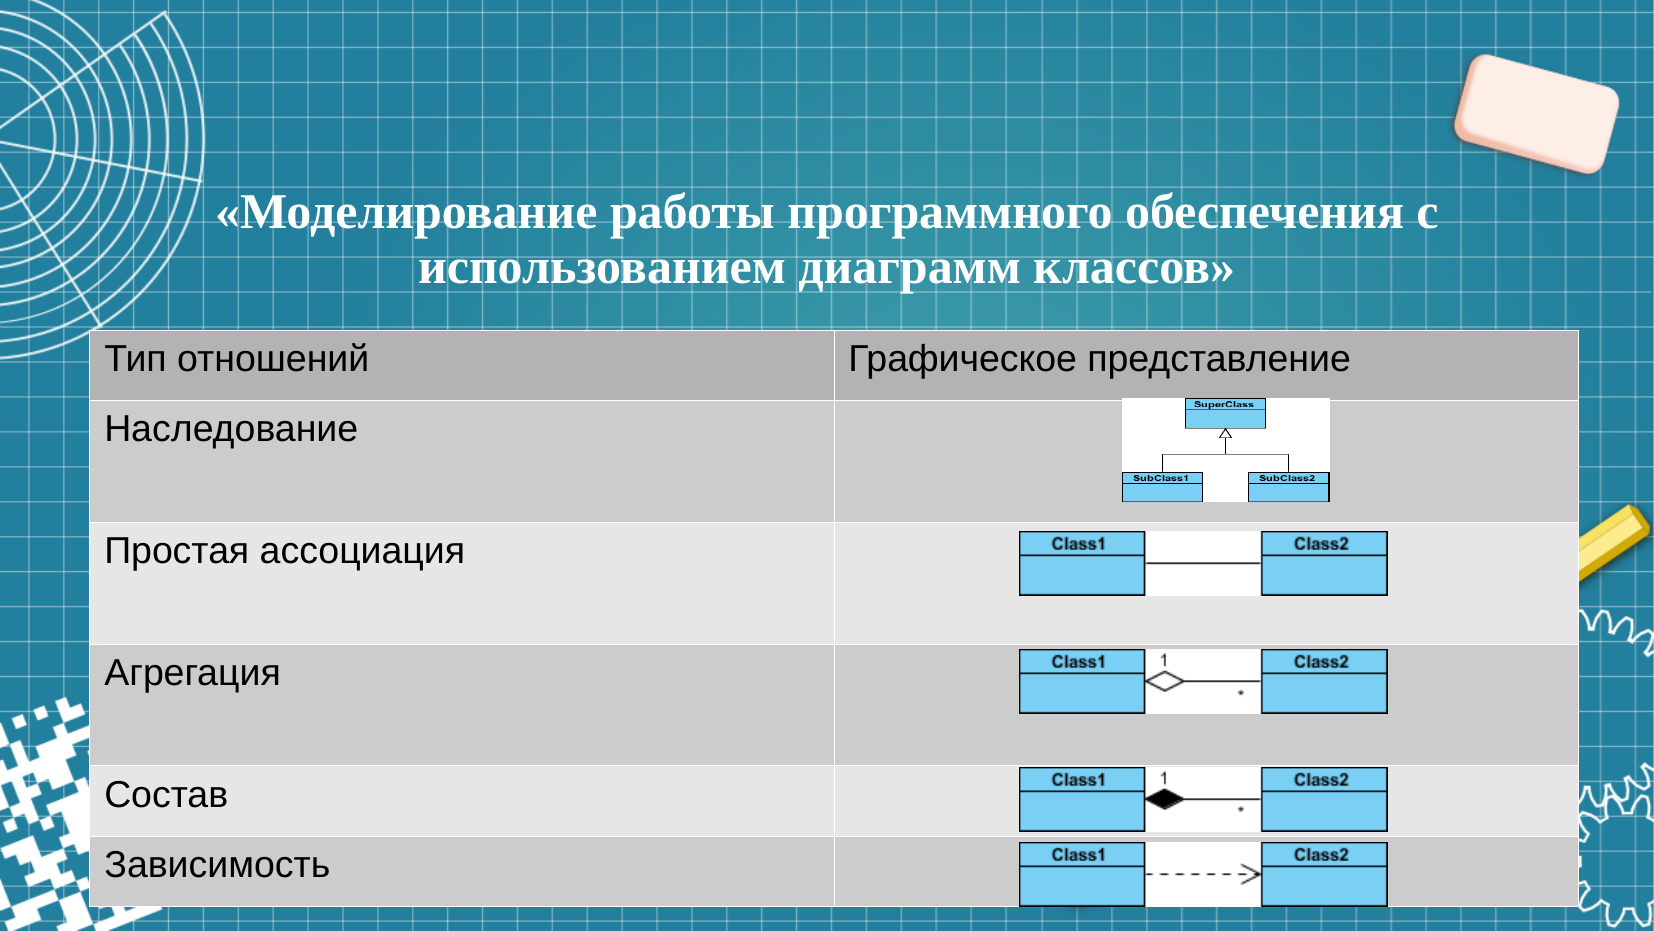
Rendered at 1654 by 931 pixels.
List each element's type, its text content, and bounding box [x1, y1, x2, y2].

picture [0, 0, 1654, 931]
table_cell [835, 401, 1578, 522]
table_cell [835, 837, 1578, 906]
title «Моделирование работы программного обеспечения с использованием диаграмм классов» [82, 132, 1571, 346]
table_cell Наследование [90, 401, 834, 522]
table_cell Зависимость [90, 837, 834, 906]
table_header Тип отношений [90, 331, 834, 400]
table_cell Простая ассоциация [90, 523, 834, 644]
table_cell Агрегация [90, 645, 834, 765]
table_cell [835, 766, 1578, 836]
table_cell [835, 645, 1578, 765]
table_cell Состав [90, 766, 834, 836]
table_header Графическое представление [835, 331, 1578, 400]
table_cell [835, 523, 1578, 644]
